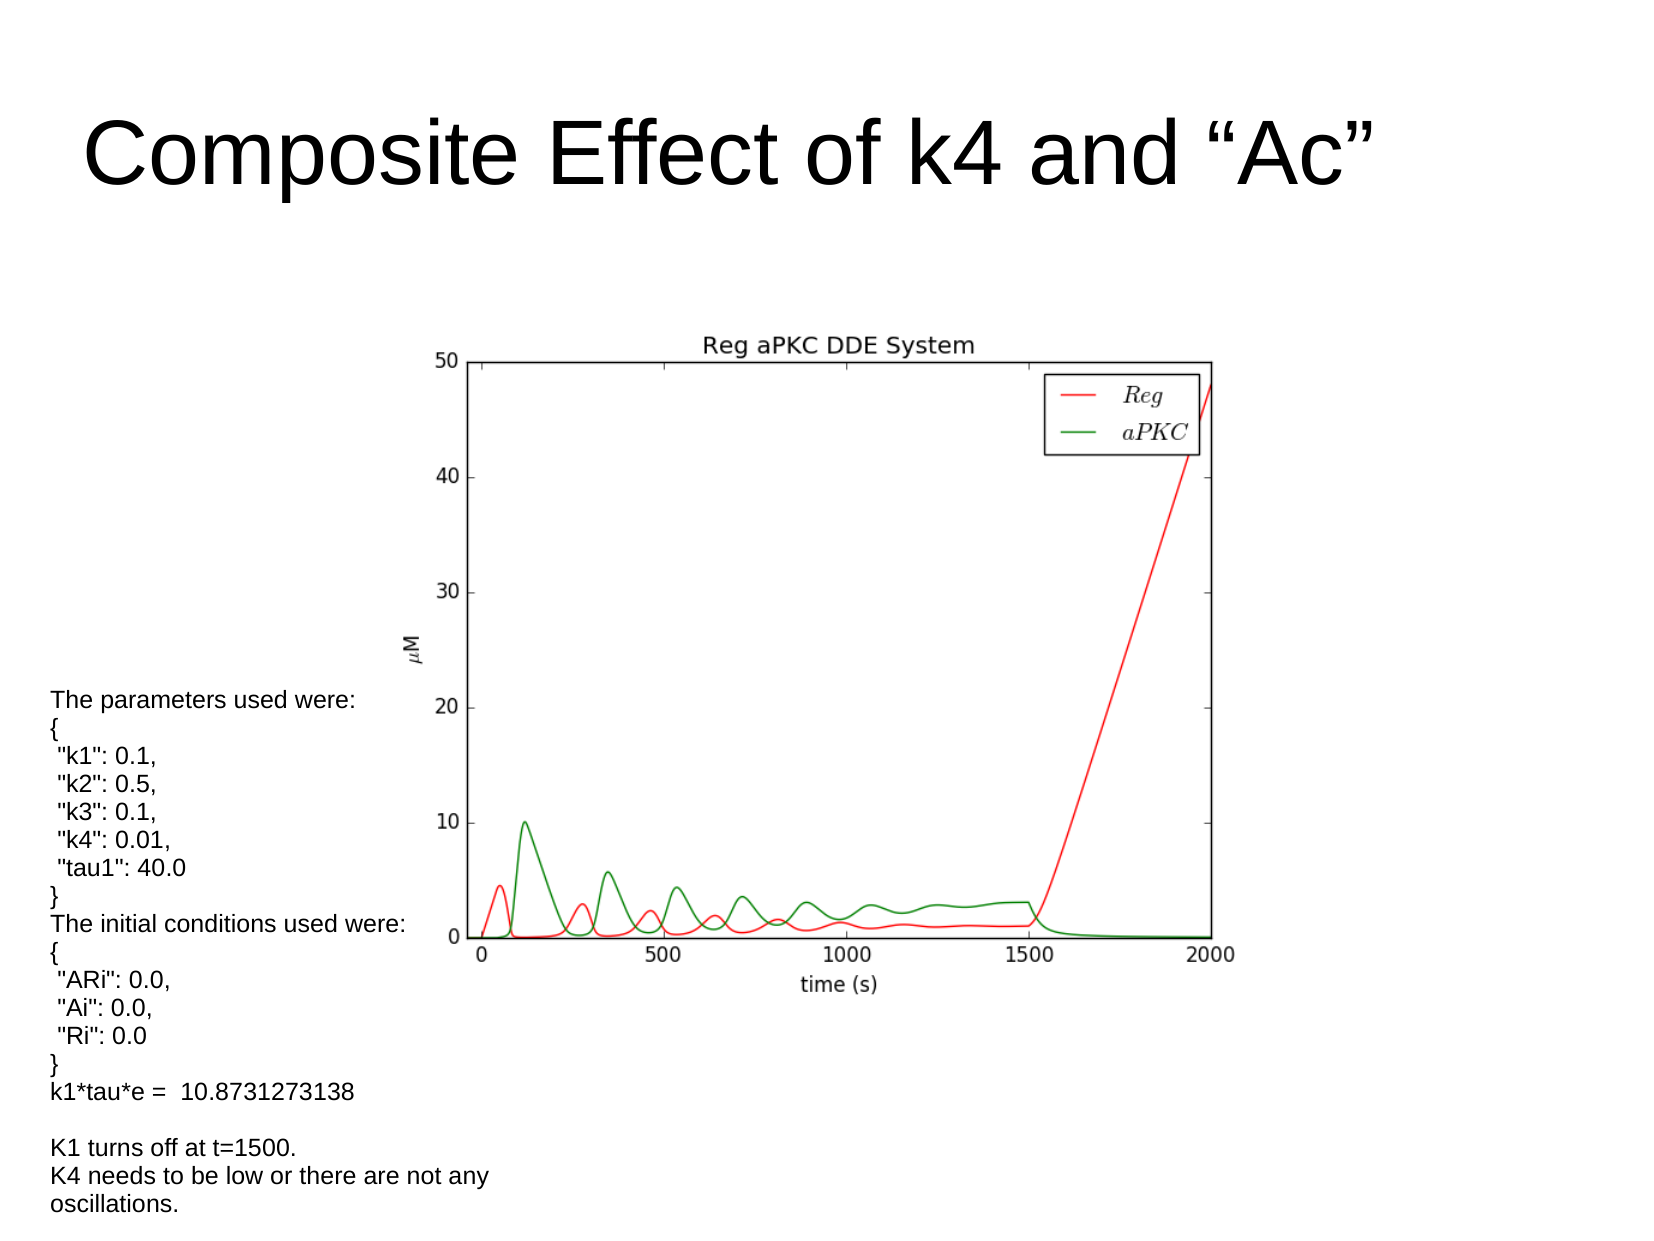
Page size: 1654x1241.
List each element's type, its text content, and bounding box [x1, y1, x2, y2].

picture [347, 290, 1307, 1010]
text_box The parameters used were: { "k1": 0.1, "k2": 0.5, "k3": 0.1, "k4": 0.01, "tau1": 40.0 } The initial conditions used were: { "ARi": 0.0, "Ai": 0.0, "Ri": 0.0 } k1*tau*e = 10.8731273138 K1 turns off at t=1500. K4 needs to be low or there are not any oscillations. [35, 678, 608, 1241]
title Composite Effect of k4 and “Ac” [82, 49, 1571, 257]
